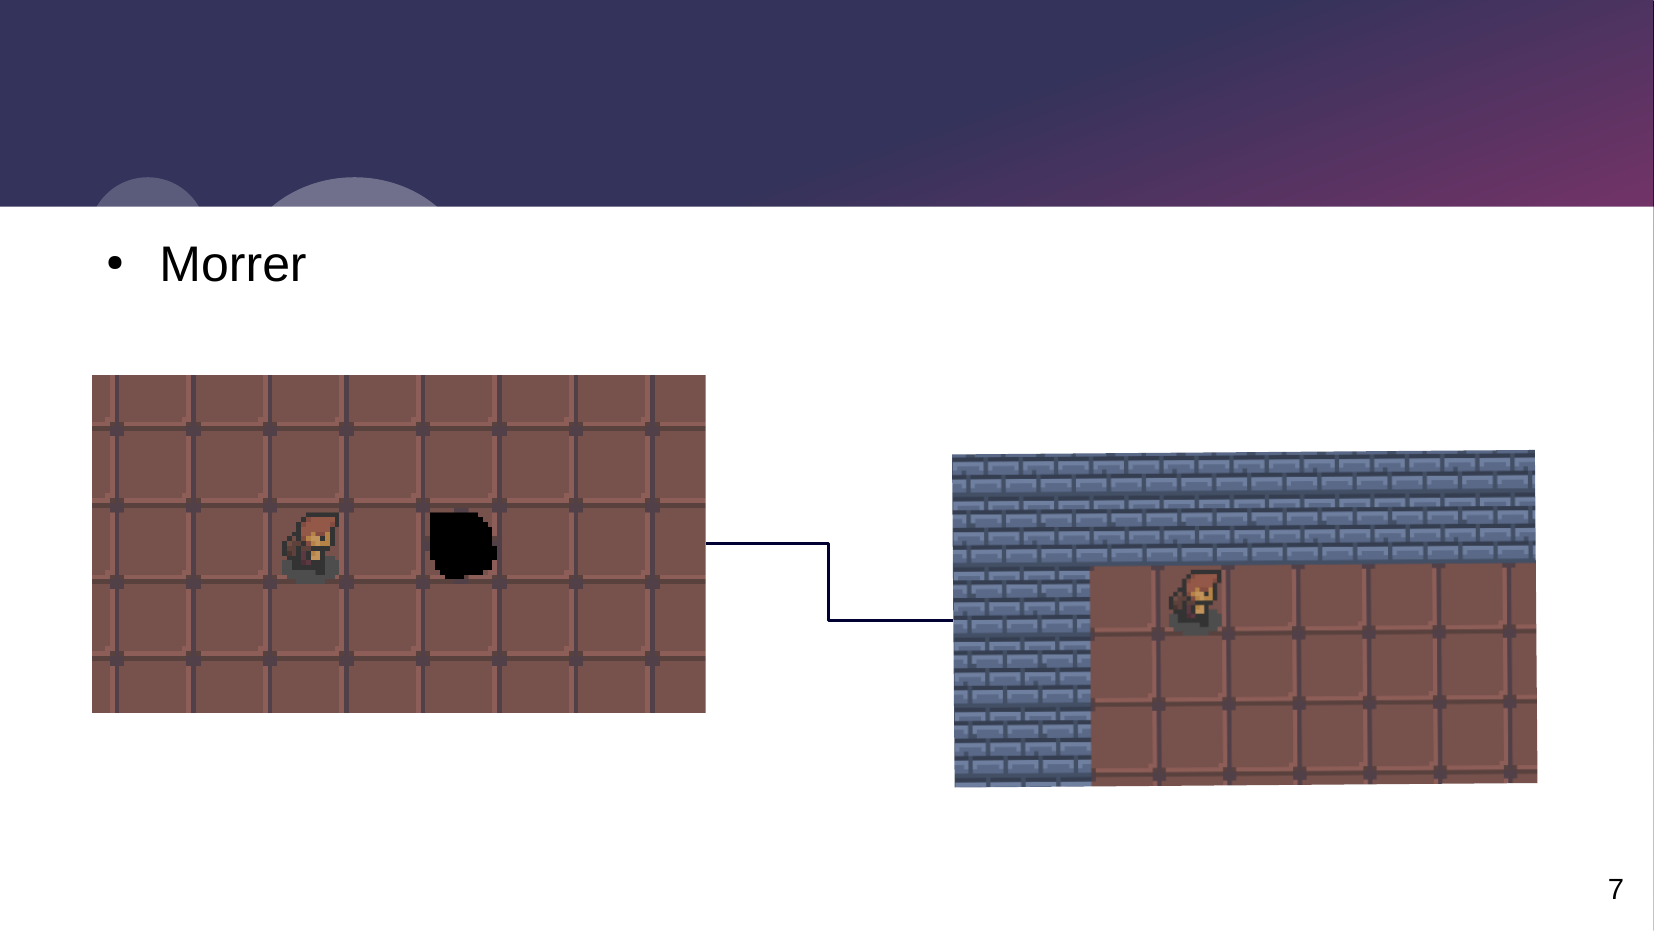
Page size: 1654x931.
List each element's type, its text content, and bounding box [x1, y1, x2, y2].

list Morrer [88, 236, 1565, 827]
picture [952, 449, 1538, 788]
picture [92, 375, 706, 713]
